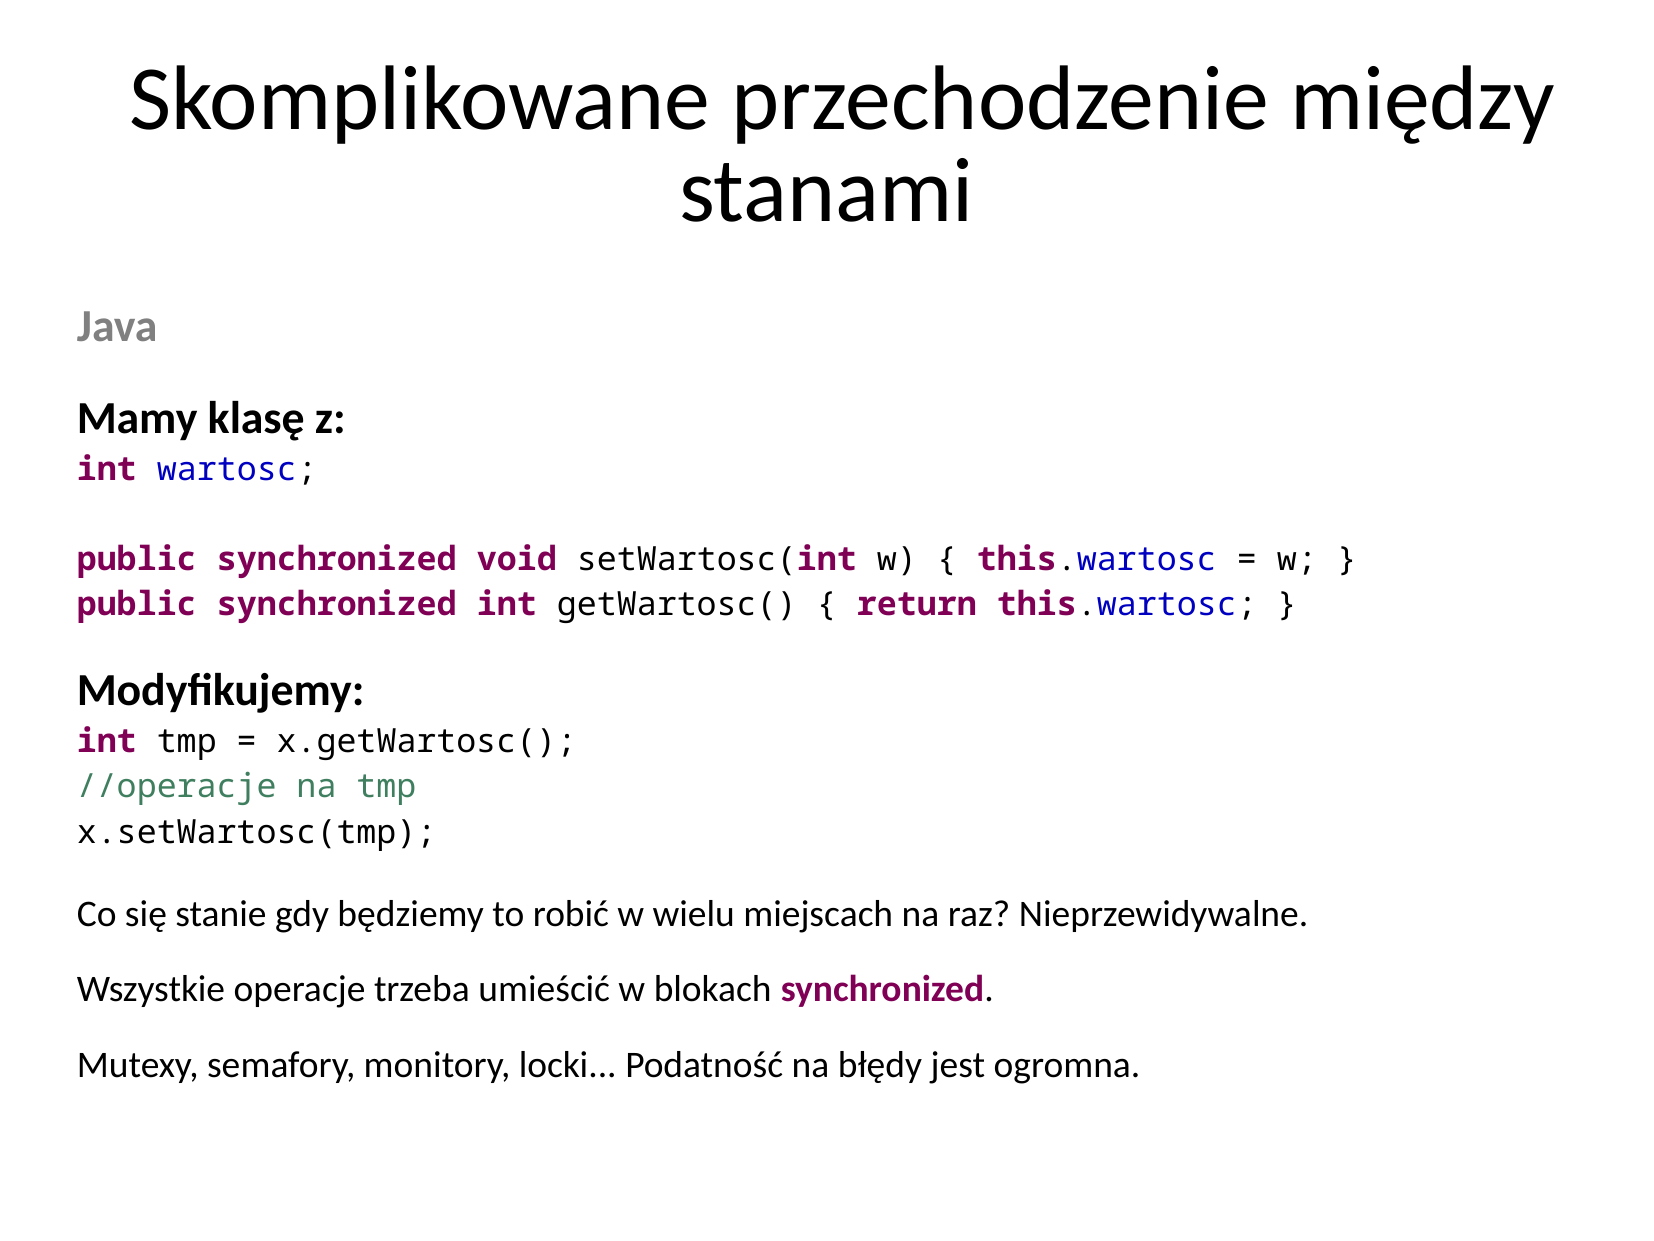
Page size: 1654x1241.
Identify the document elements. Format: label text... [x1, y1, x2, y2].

subtitle Java Mamy klasę z: int wartosc; public synchronized void setWartosc(int w) { this.wartosc = w; } public synchronized int getWartosc() { return this.wartosc; } Modyfikujemy: int tmp = x.getWartosc(); //operacje na tmp x.setWartosc(tmp); Co się stanie gdy będziemy to robić w wielu miejscach na raz? Nieprzewidywalne. Wszystkie operacje trzeba umieścić w blokach synchronized. Mutexy, semafory, monitory, locki... Podatność na błędy jest ogromna. [76, 288, 1565, 1106]
title Skomplikowane przechodzenie między stanami [82, 40, 1571, 266]
